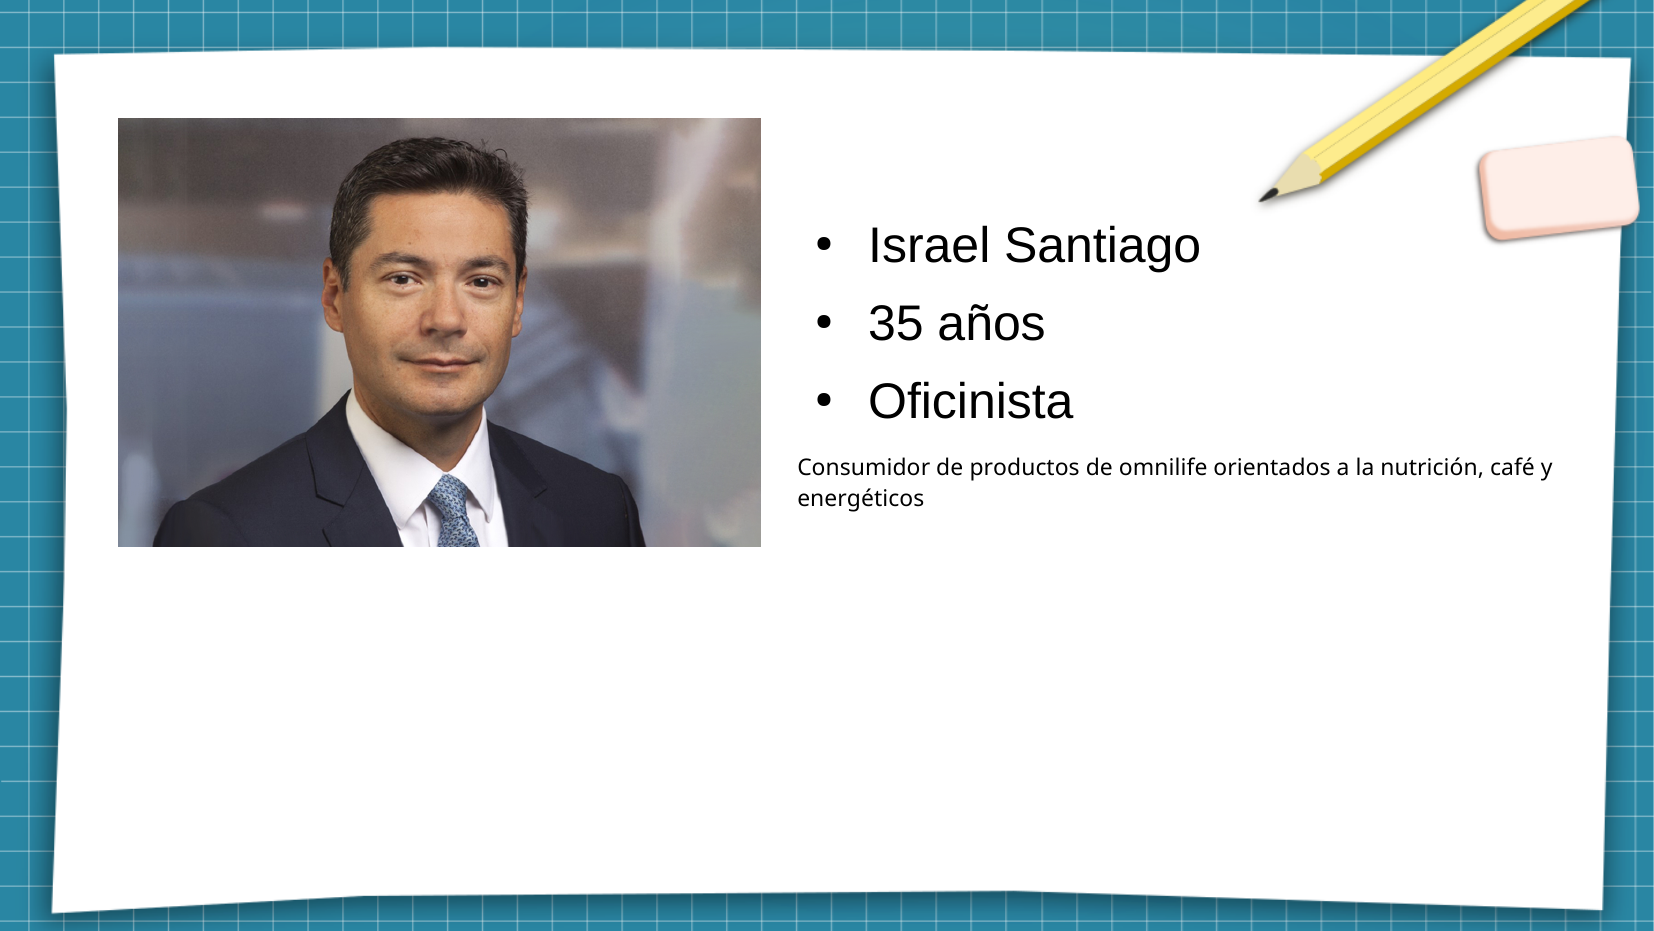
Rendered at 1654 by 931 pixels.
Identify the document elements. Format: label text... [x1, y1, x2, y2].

picture [0, 0, 1654, 931]
list Israel Santiago 35 años Oficinista Consumidor de productos de omnilife orientados a la nutrición, café y energéticos [797, 217, 1571, 758]
